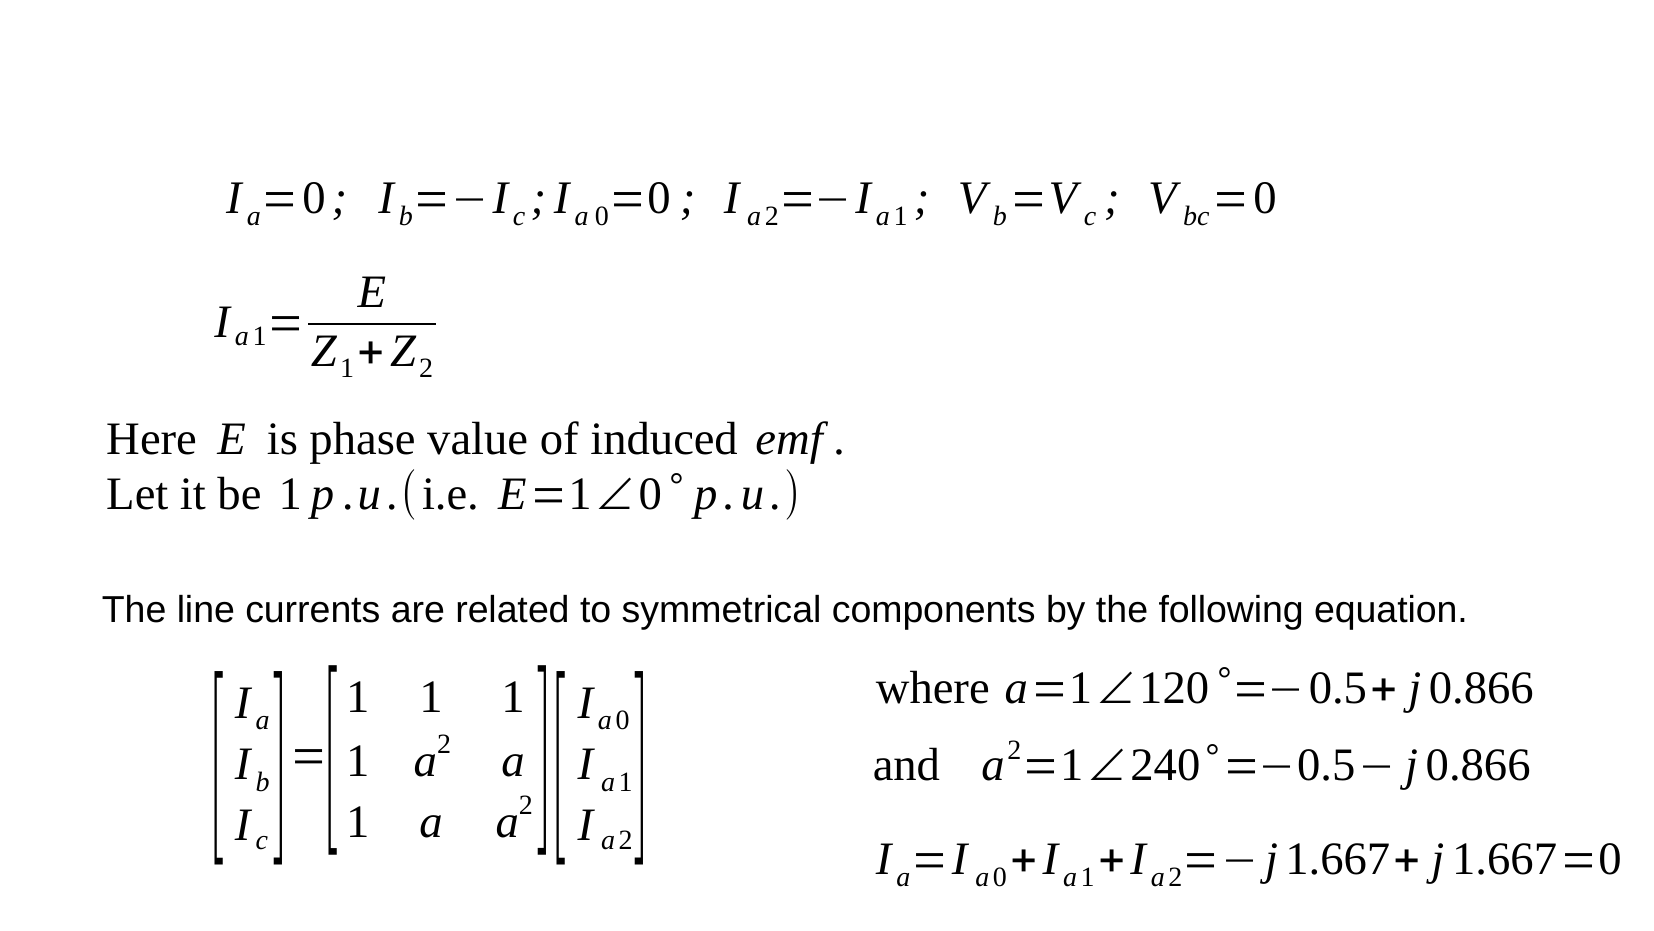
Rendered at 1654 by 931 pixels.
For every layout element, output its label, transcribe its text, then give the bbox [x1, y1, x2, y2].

chart [861, 733, 1543, 792]
text_box The line currents are related to symmetrical components by the following equation. [87, 580, 1484, 638]
chart [94, 413, 859, 525]
chart [861, 662, 1546, 715]
chart [861, 833, 1634, 893]
chart [199, 662, 664, 866]
chart [211, 172, 1288, 232]
chart [199, 266, 449, 385]
